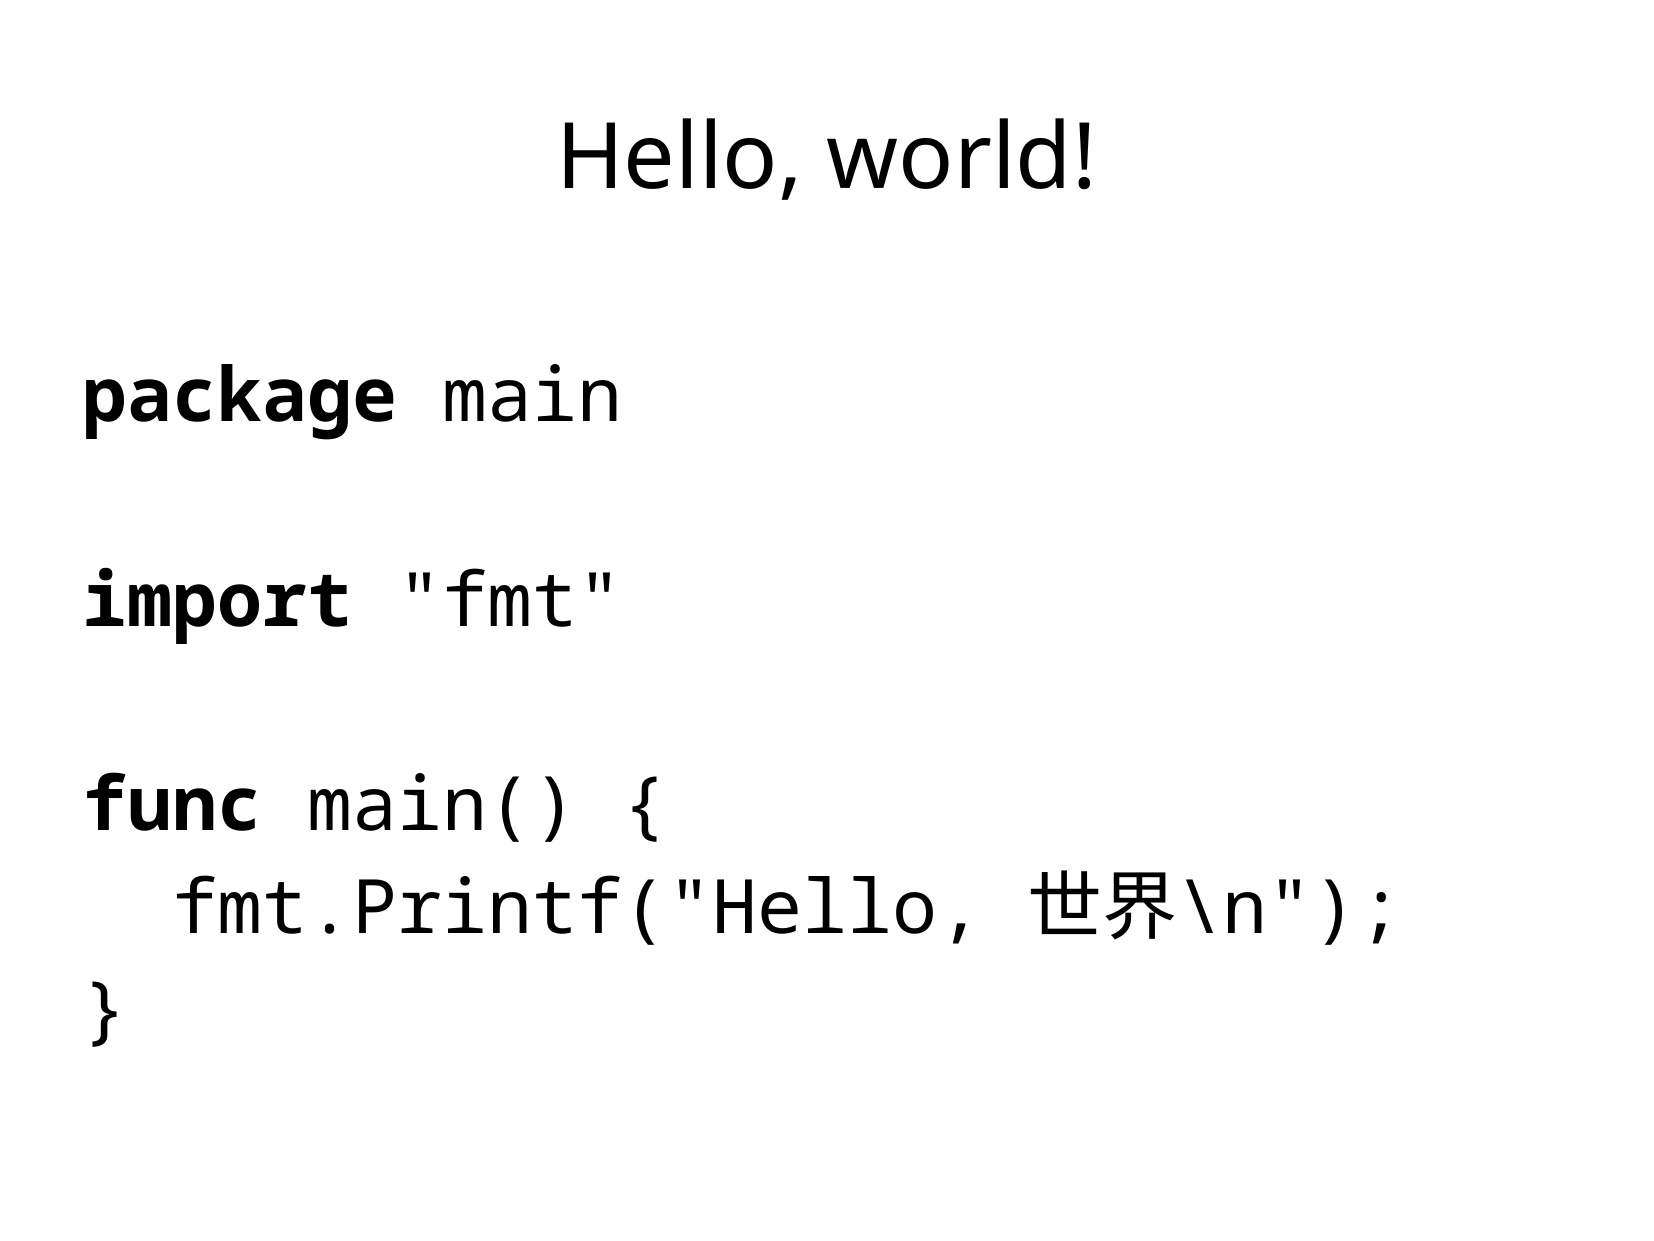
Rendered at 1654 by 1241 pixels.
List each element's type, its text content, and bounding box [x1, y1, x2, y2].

subtitle package main import "fmt" func main() { fmt.Printf("Hello, 世界\n"); } [82, 297, 1571, 1102]
title Hello, world! [82, 56, 1571, 250]
